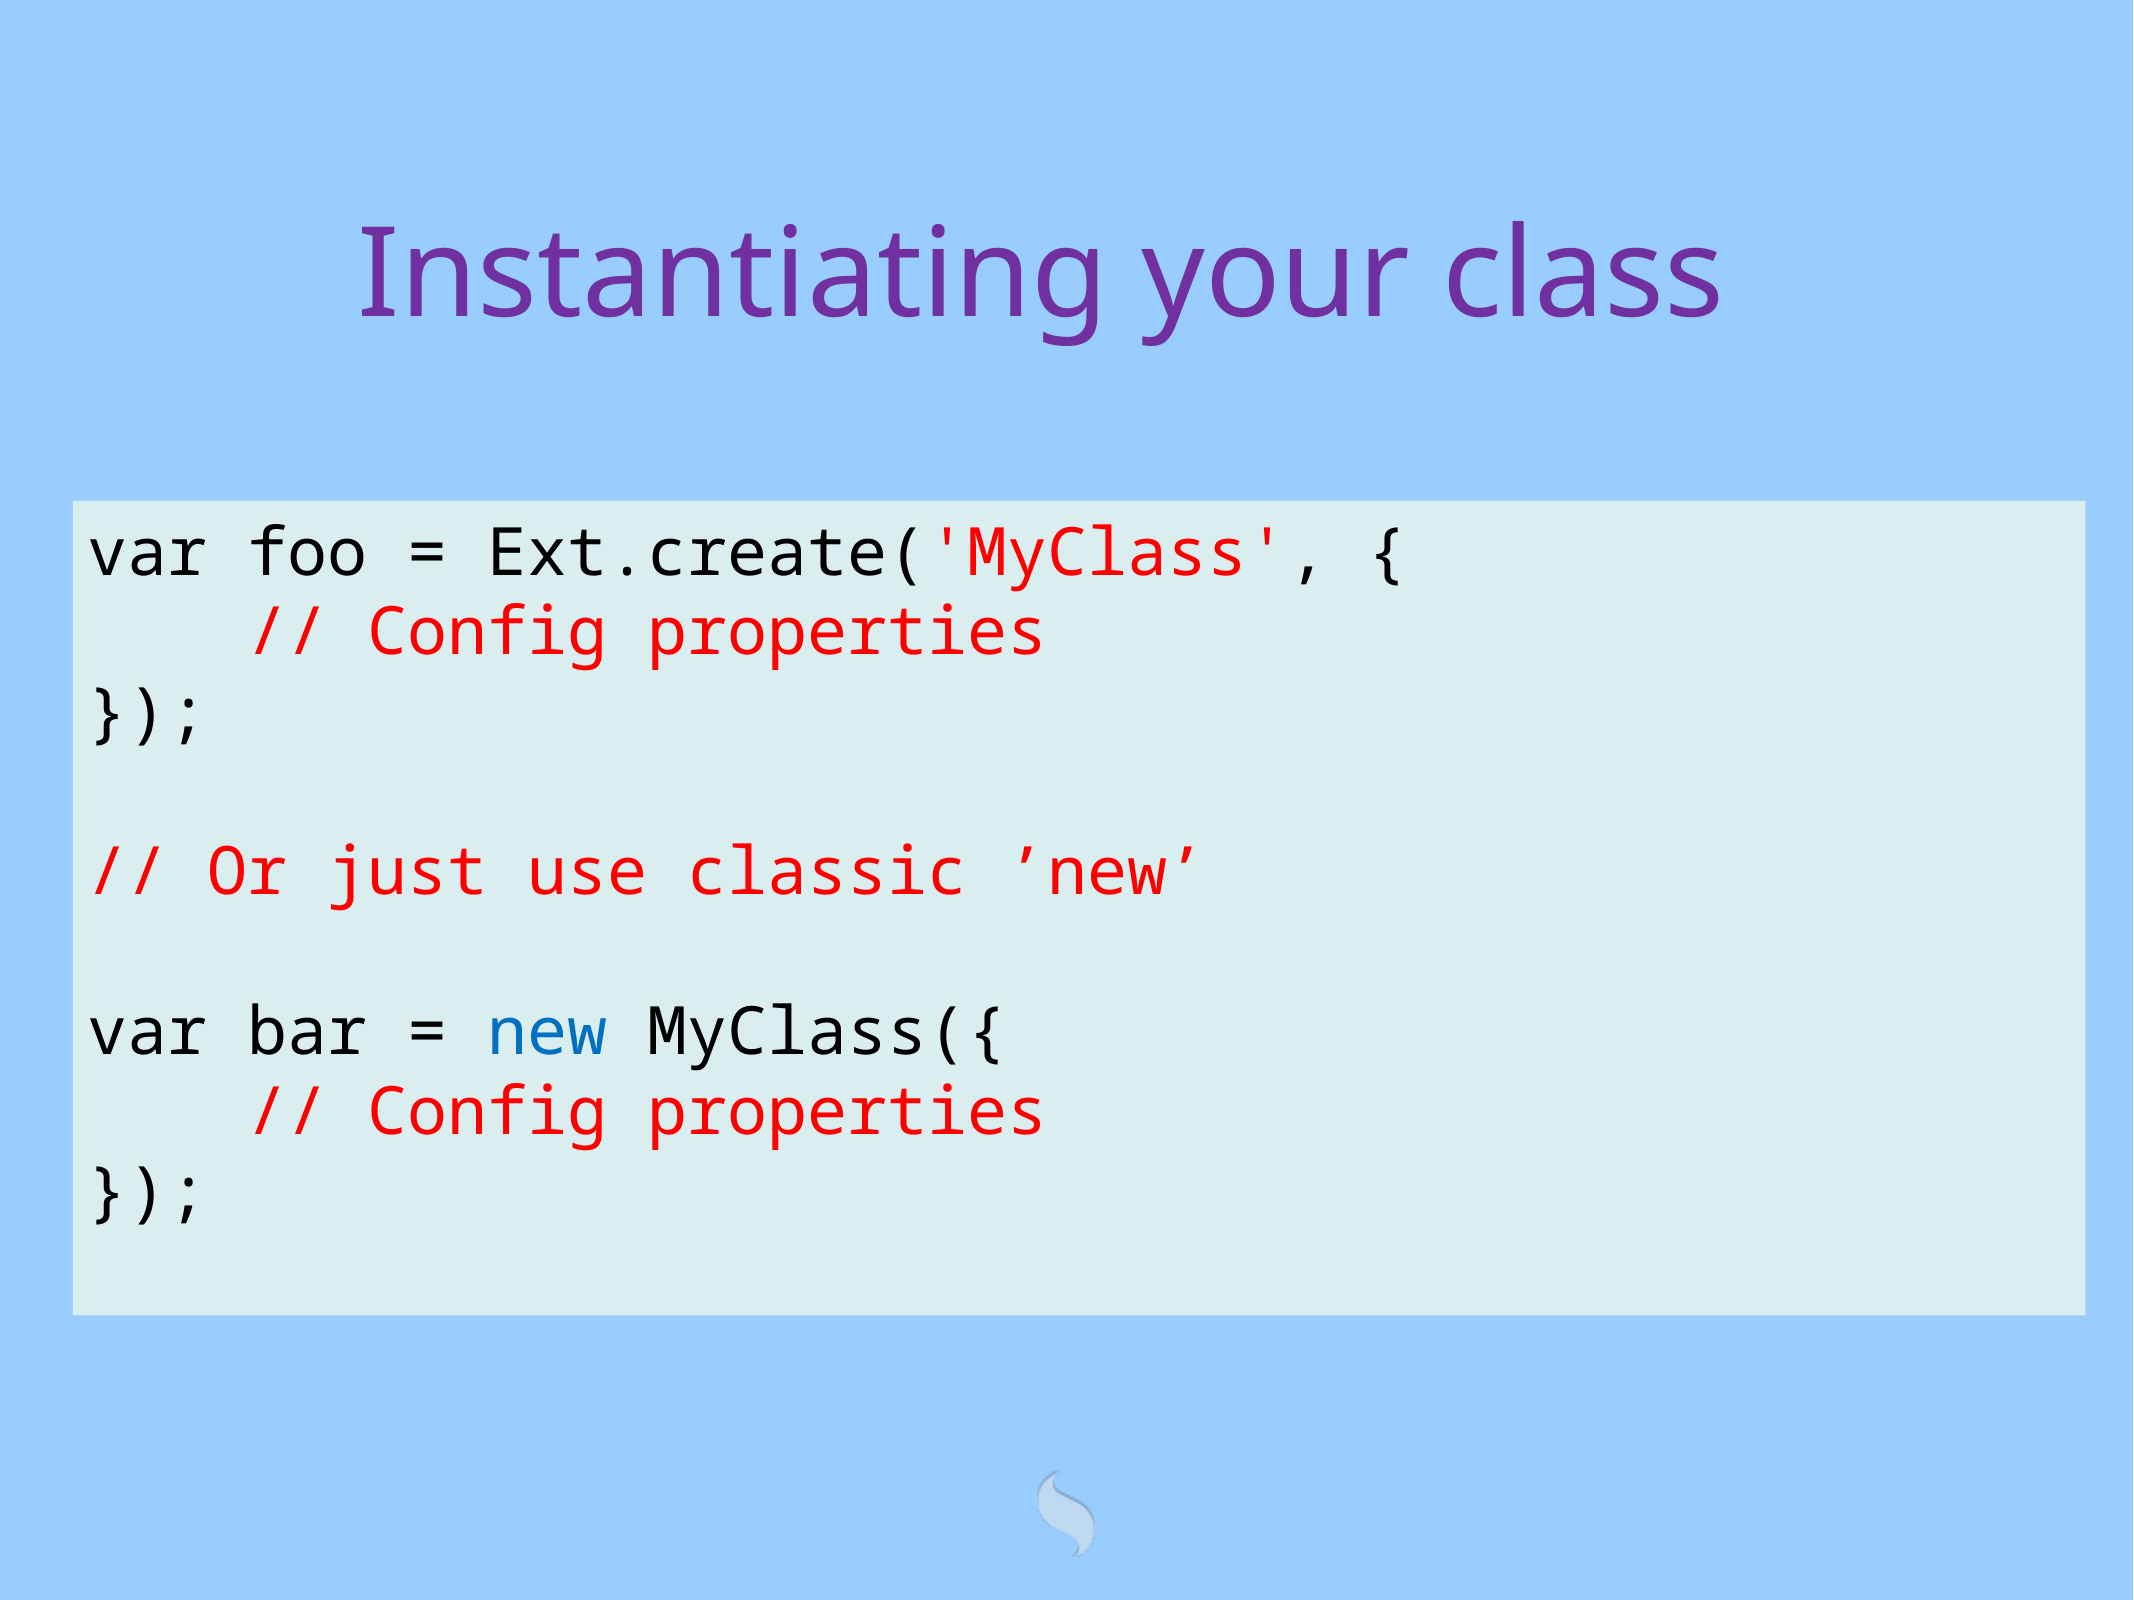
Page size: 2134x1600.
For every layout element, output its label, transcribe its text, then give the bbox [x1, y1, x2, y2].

text_box Instantiating your class [116, 112, 1967, 350]
picture [1035, 1470, 1098, 1561]
text_box var foo = Ext.create('MyClass', { // Config properties }); // Or just use classic ’new’ var bar = new MyClass({ // Config properties }); [72, 500, 2086, 1316]
